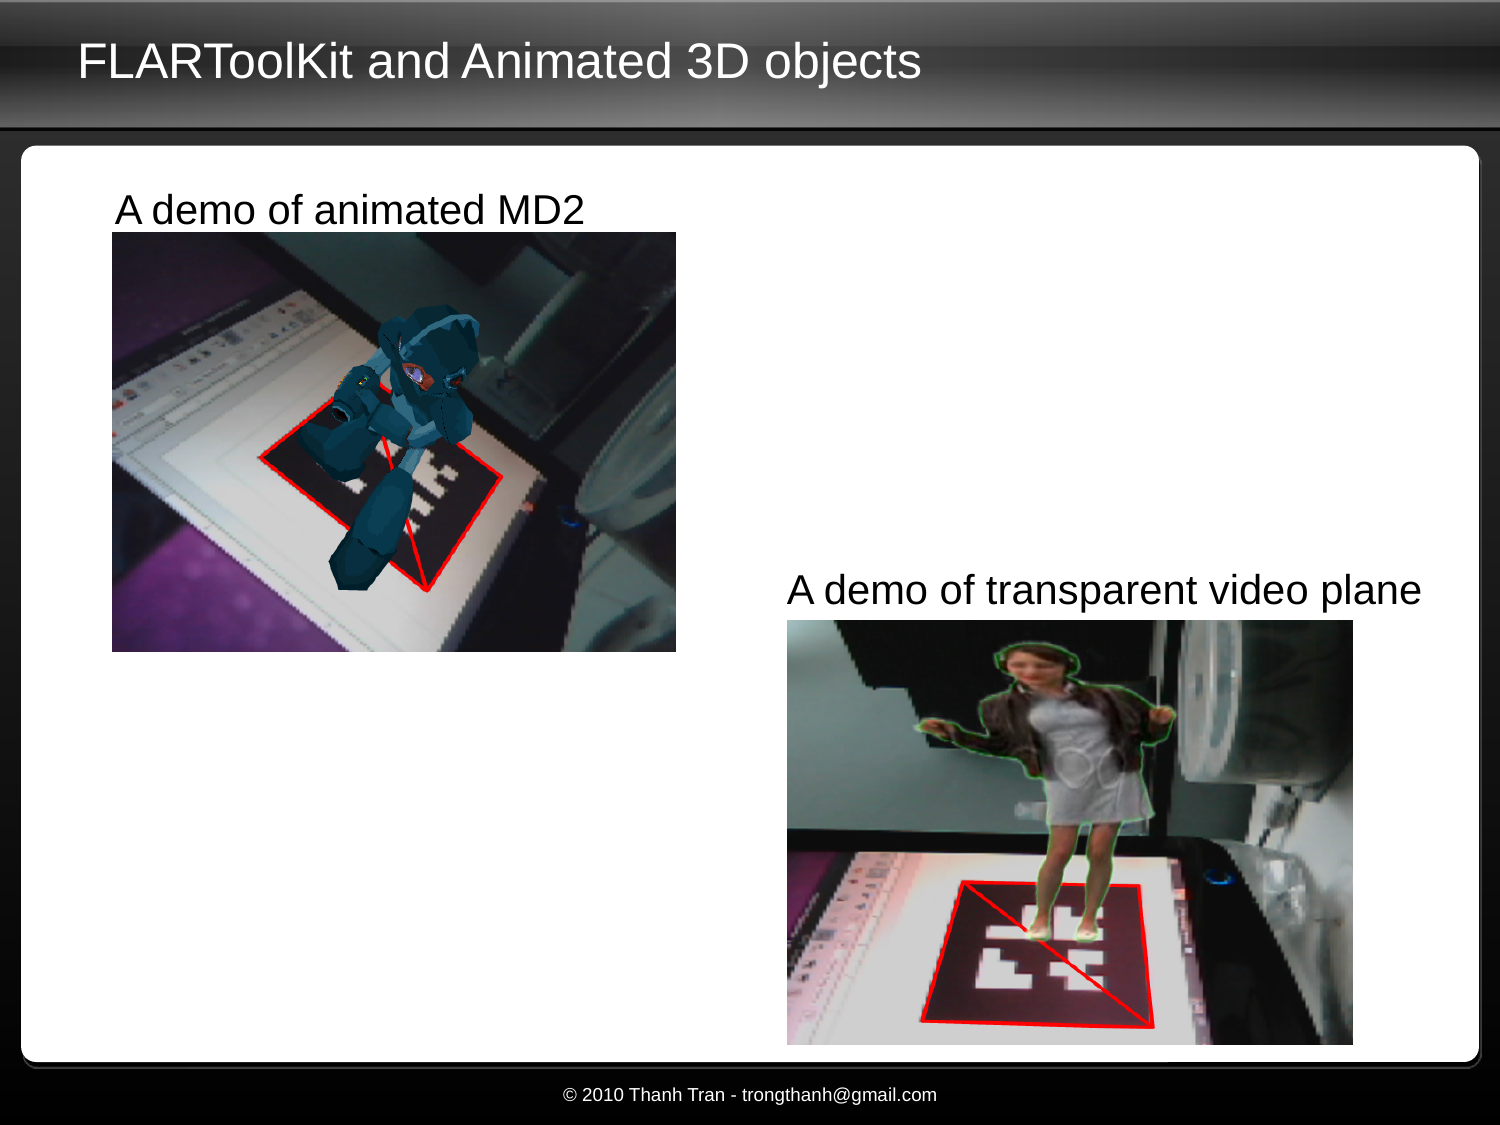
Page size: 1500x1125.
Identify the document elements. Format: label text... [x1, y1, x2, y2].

picture [112, 232, 676, 652]
picture [787, 620, 1353, 1045]
list A demo of animated MD2 A demo of transparent video plane [62, 174, 1438, 1038]
picture [0, 0, 1500, 131]
title FLARToolKit and Animated 3D objects [62, 12, 1438, 113]
